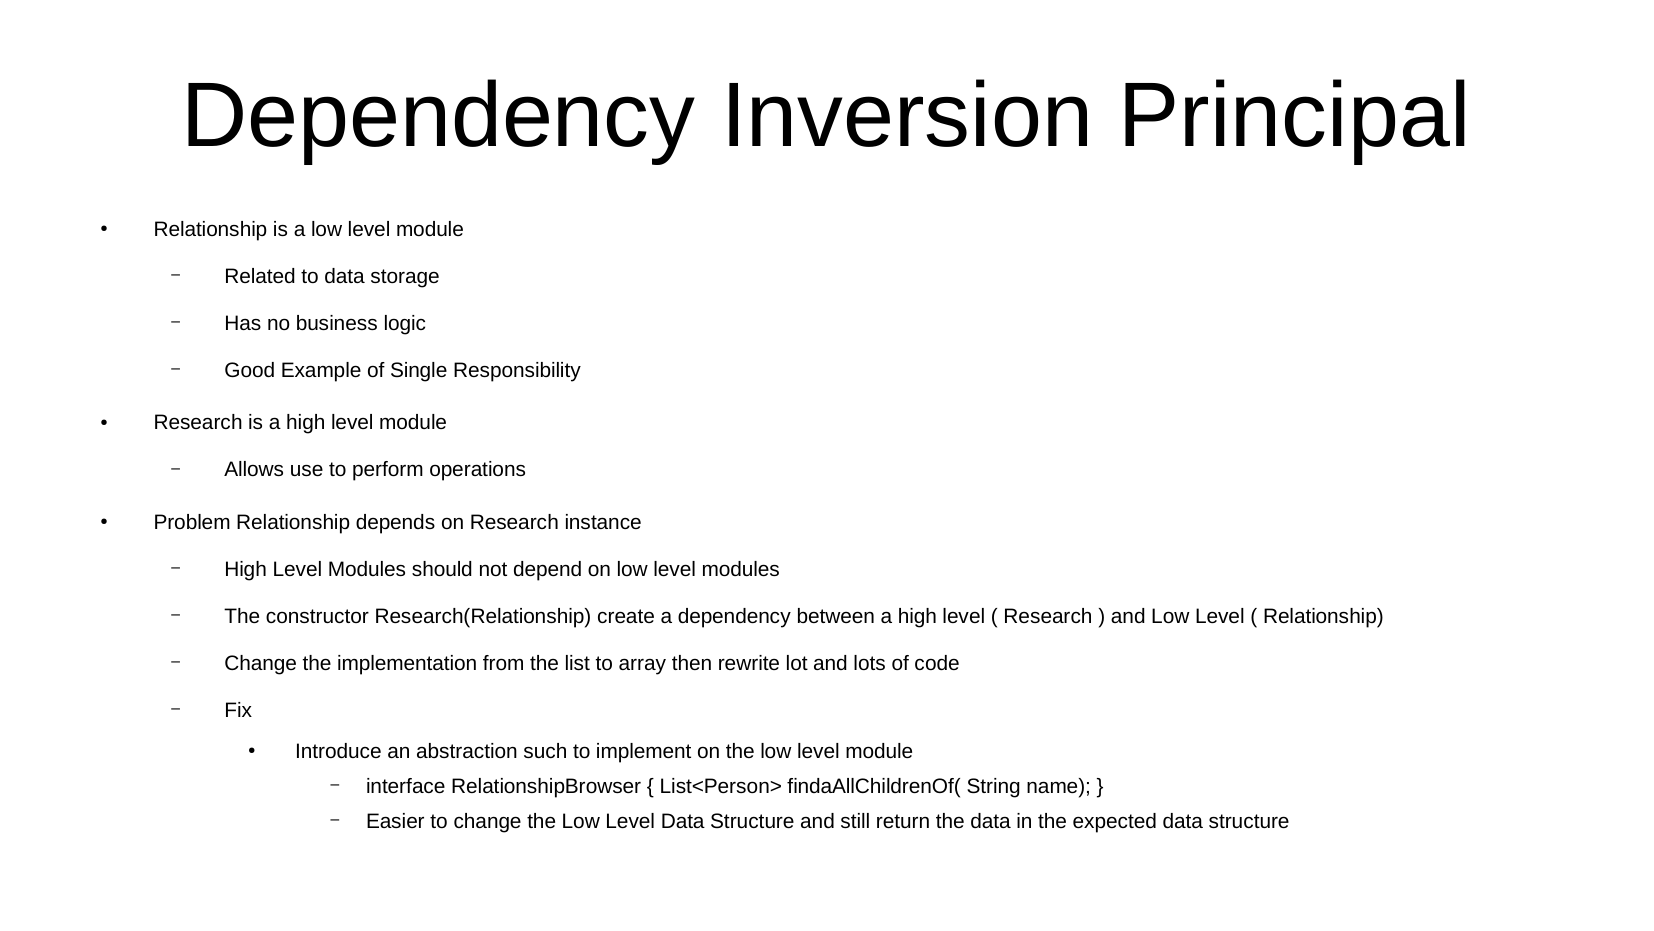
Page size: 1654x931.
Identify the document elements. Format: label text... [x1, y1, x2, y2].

title Dependency Inversion Principal [82, 37, 1571, 193]
list Relationship is a low level module Related to data storage Has no business logic Good Example of Single Responsibility Research is a high level module Allows use to perform operations Problem Relationship depends on Research instance High Level Modules should not depend on low level modules The constructor Research(Relationship) create a dependency between a high level ( Research ) and Low Level ( Relationship) Change the implementation from the list to array then rewrite lot and lots of code Fix Introduce an abstraction such to implement on the low level module interface RelationshipBrowser { List<Person> findaAllChildrenOf( String name); } Easier to change the Low Level Data Structure and still return the data in the expected data structure [82, 217, 1606, 931]
